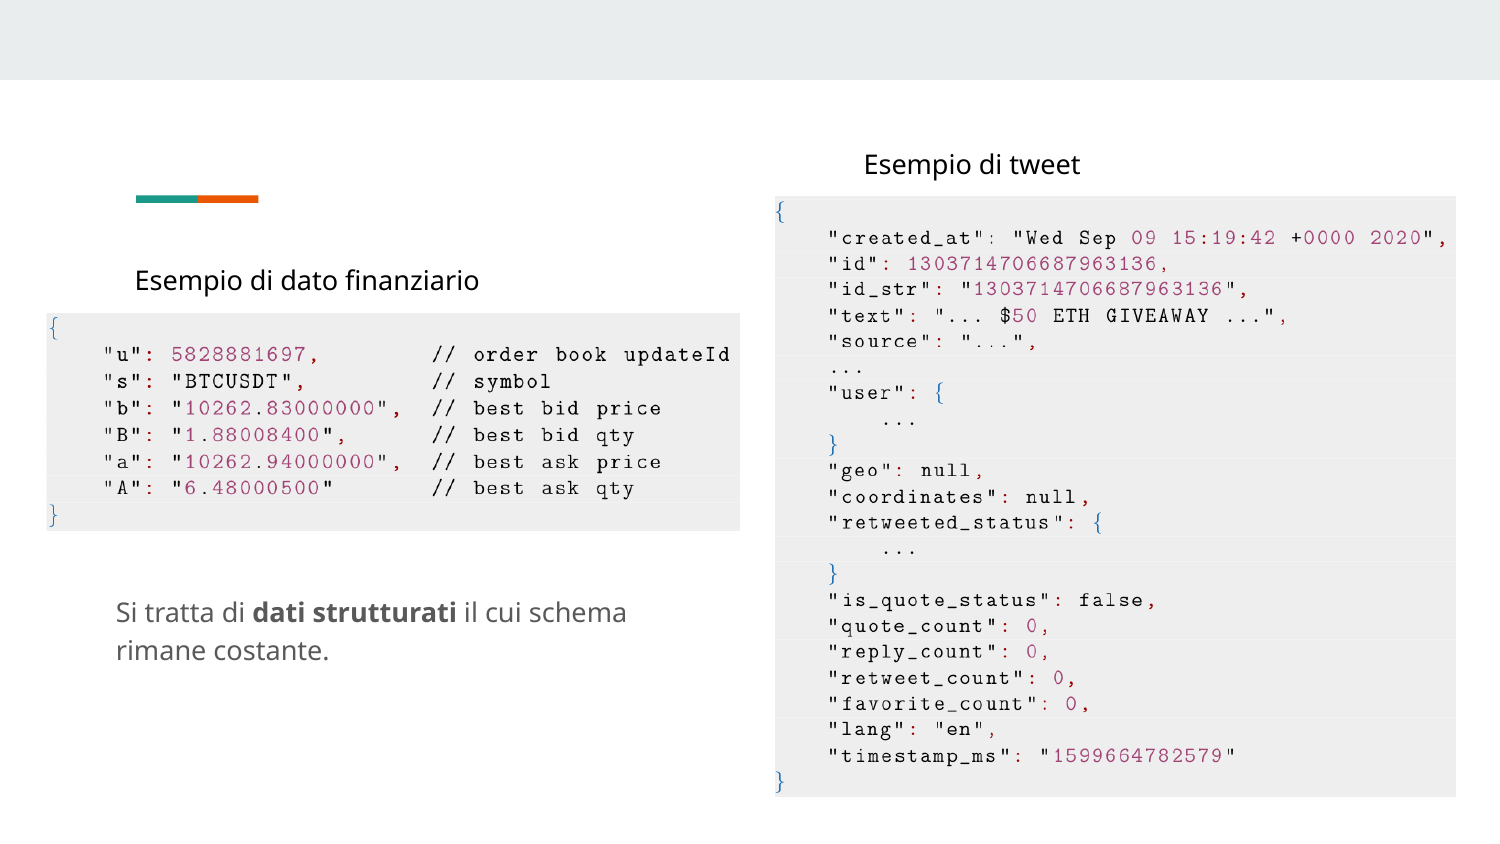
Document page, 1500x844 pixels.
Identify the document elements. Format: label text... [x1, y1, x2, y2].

picture [46, 313, 740, 531]
picture [775, 196, 1456, 797]
text_box Esempio di dato finanziario [119, 248, 667, 298]
text_box Si tratta di dati strutturati il cui schema rimane costante. [100, 575, 686, 715]
text_box Esempio di tweet [848, 132, 1396, 183]
